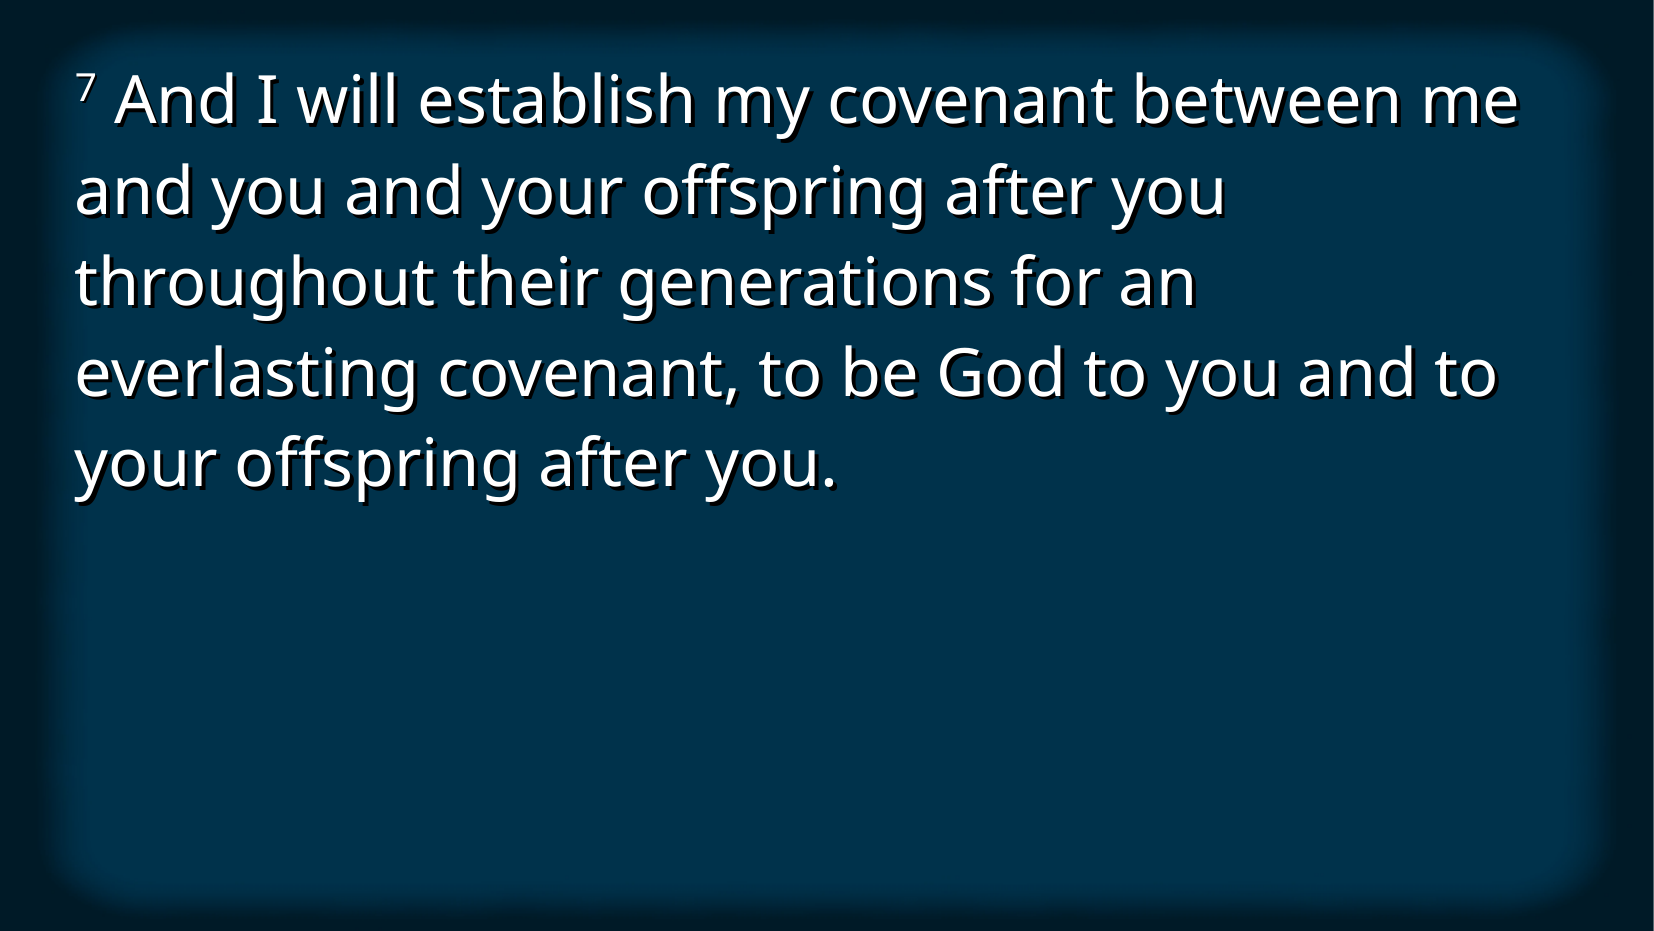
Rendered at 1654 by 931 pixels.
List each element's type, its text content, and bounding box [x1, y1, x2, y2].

text_box 7 And I will establish my covenant between me and you and your offspring after you throughout their generations for an everlasting covenant, to be God to you and to your offspring after you. [60, 45, 1576, 415]
picture [0, 0, 1654, 931]
